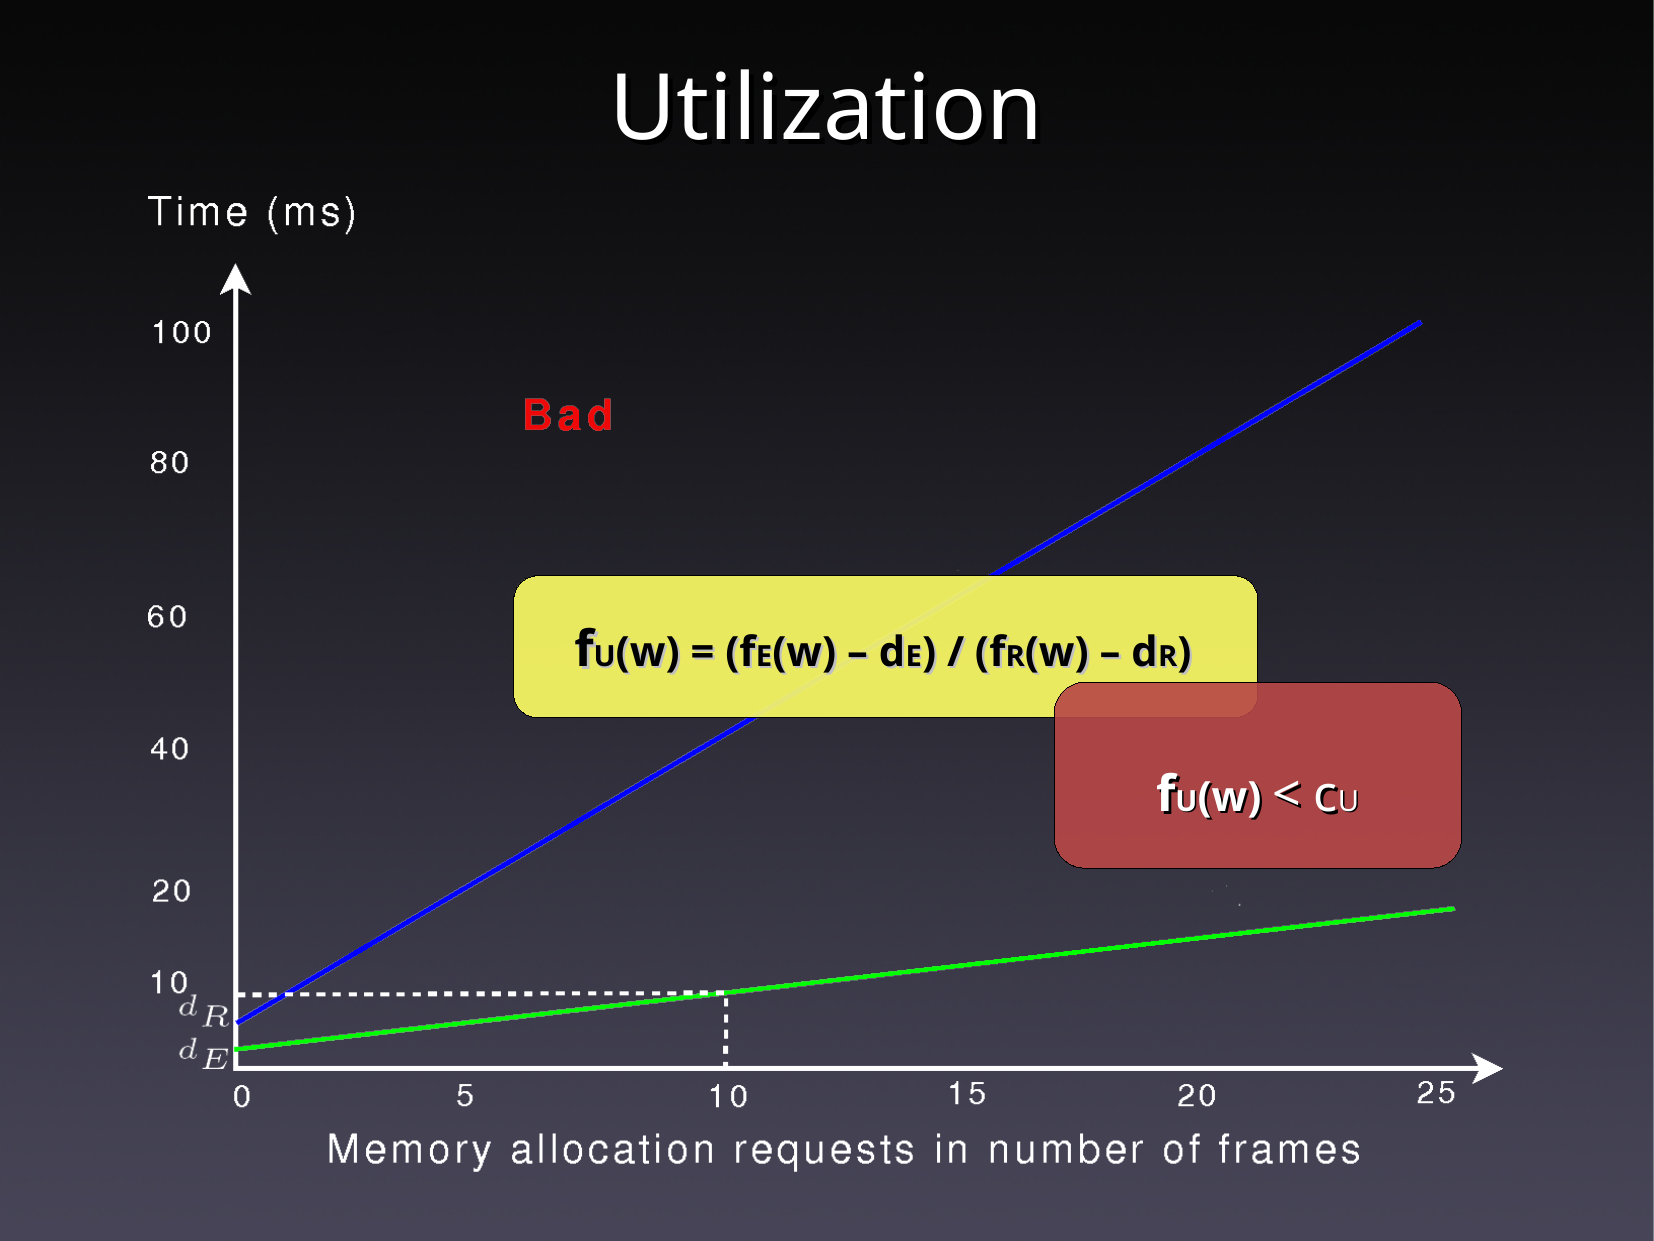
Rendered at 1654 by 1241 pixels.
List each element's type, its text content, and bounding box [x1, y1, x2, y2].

picture [0, 0, 1654, 1241]
text_box fU(w) = (fE(w) – dE) / (fR(w) – dR) [558, 613, 1208, 683]
title Utilization [120, 0, 1534, 208]
text_box [513, 575, 1258, 718]
text_box fU(w) < cU [1054, 682, 1462, 869]
